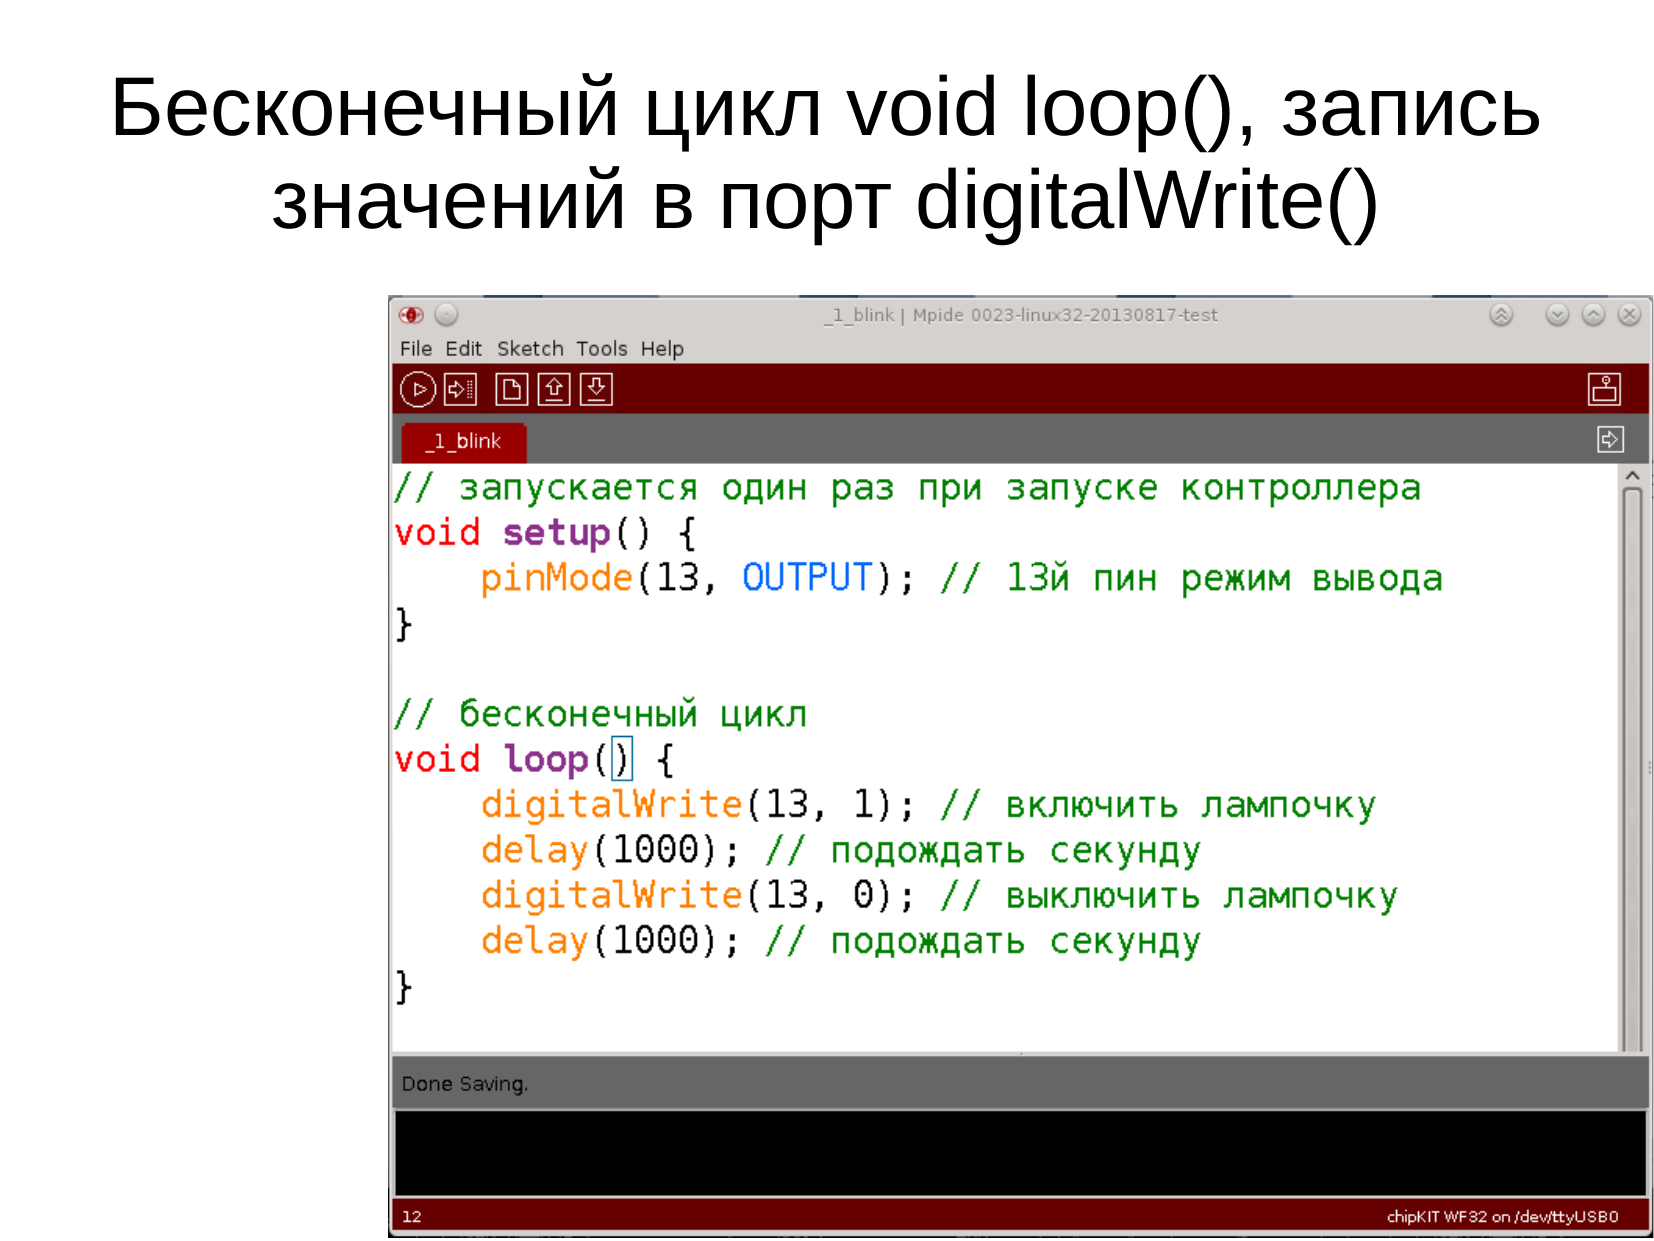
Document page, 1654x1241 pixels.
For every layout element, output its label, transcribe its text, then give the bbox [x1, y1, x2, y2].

title Бесконечный цикл void loop(), запись значений в порт digitalWrite() [82, 49, 1571, 257]
picture [388, 295, 1654, 1238]
